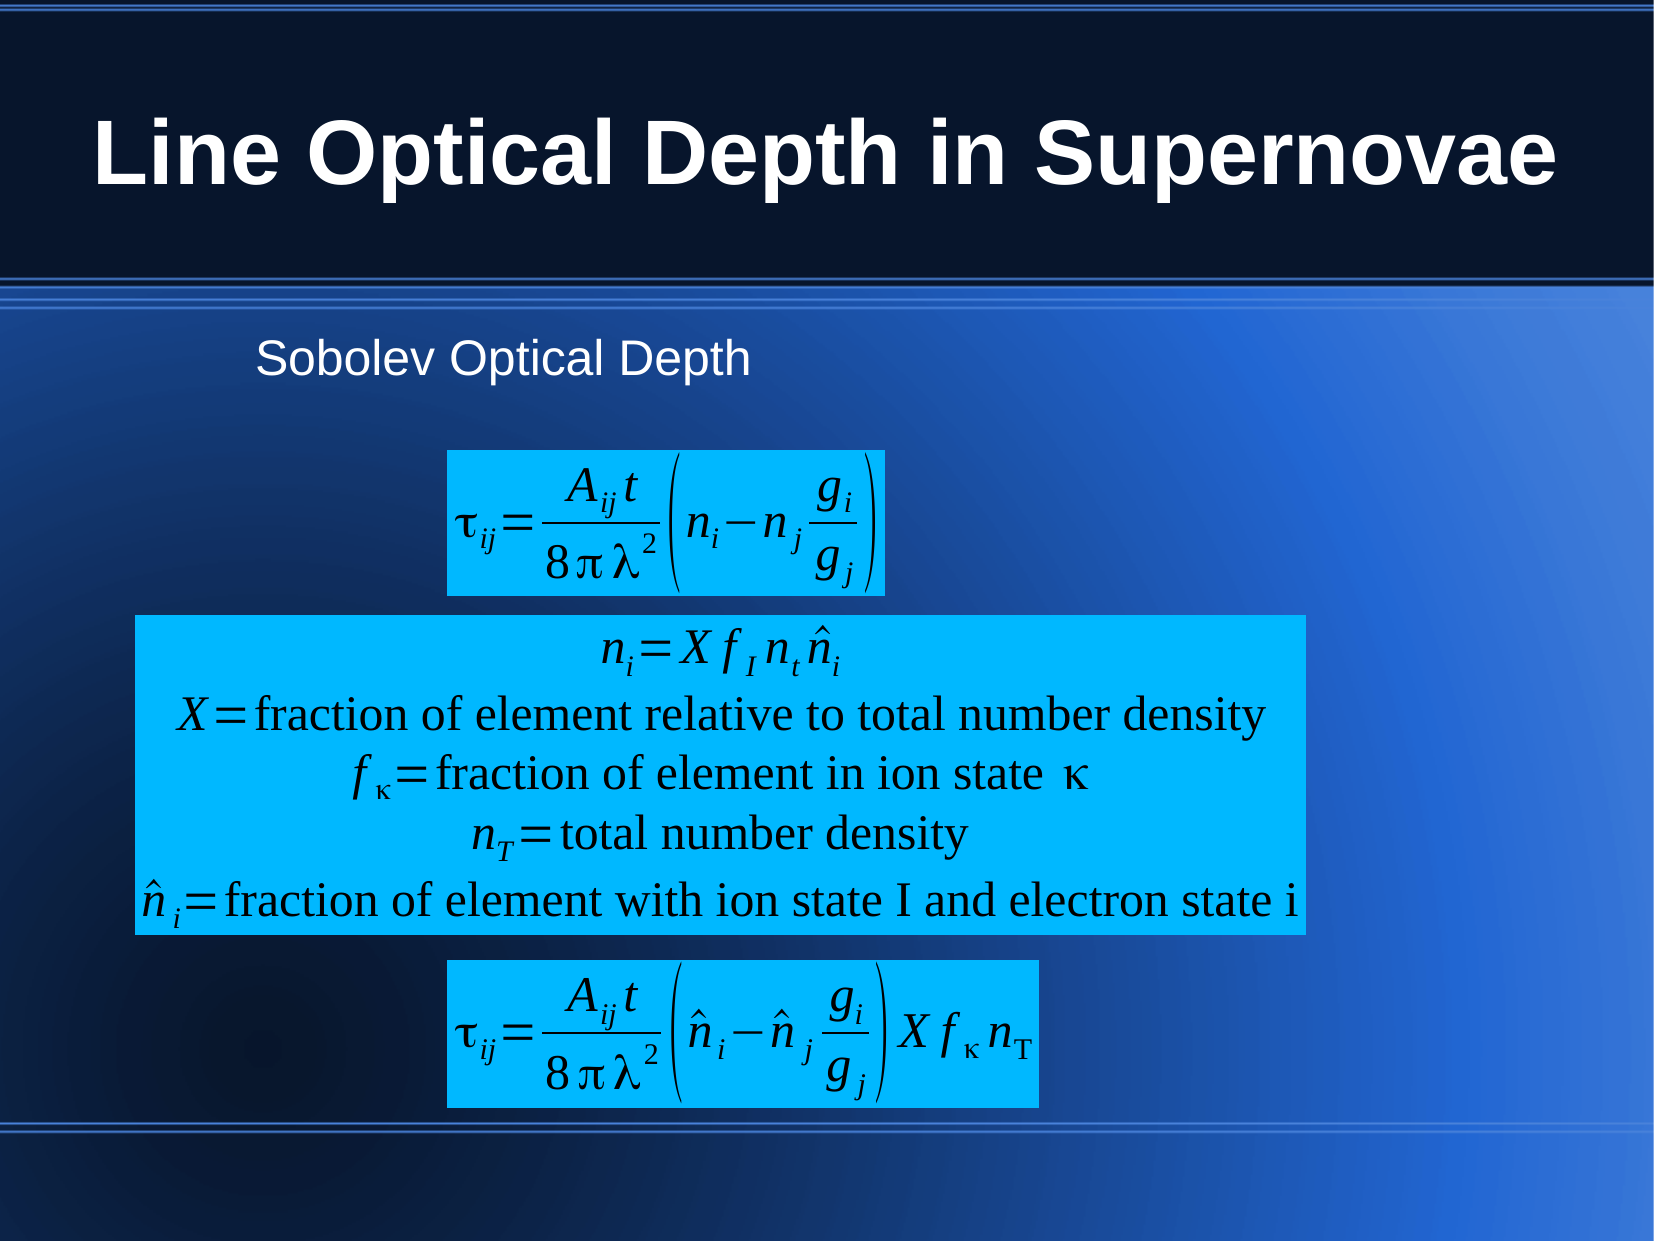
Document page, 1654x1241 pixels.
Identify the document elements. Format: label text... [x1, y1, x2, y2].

chart [446, 450, 886, 597]
title Line Optical Depth in Supernovae [82, 49, 1571, 257]
chart [135, 615, 1306, 936]
chart [446, 960, 1039, 1108]
text_box Sobolev Optical Depth [255, 330, 1081, 386]
picture [0, 0, 1654, 1241]
